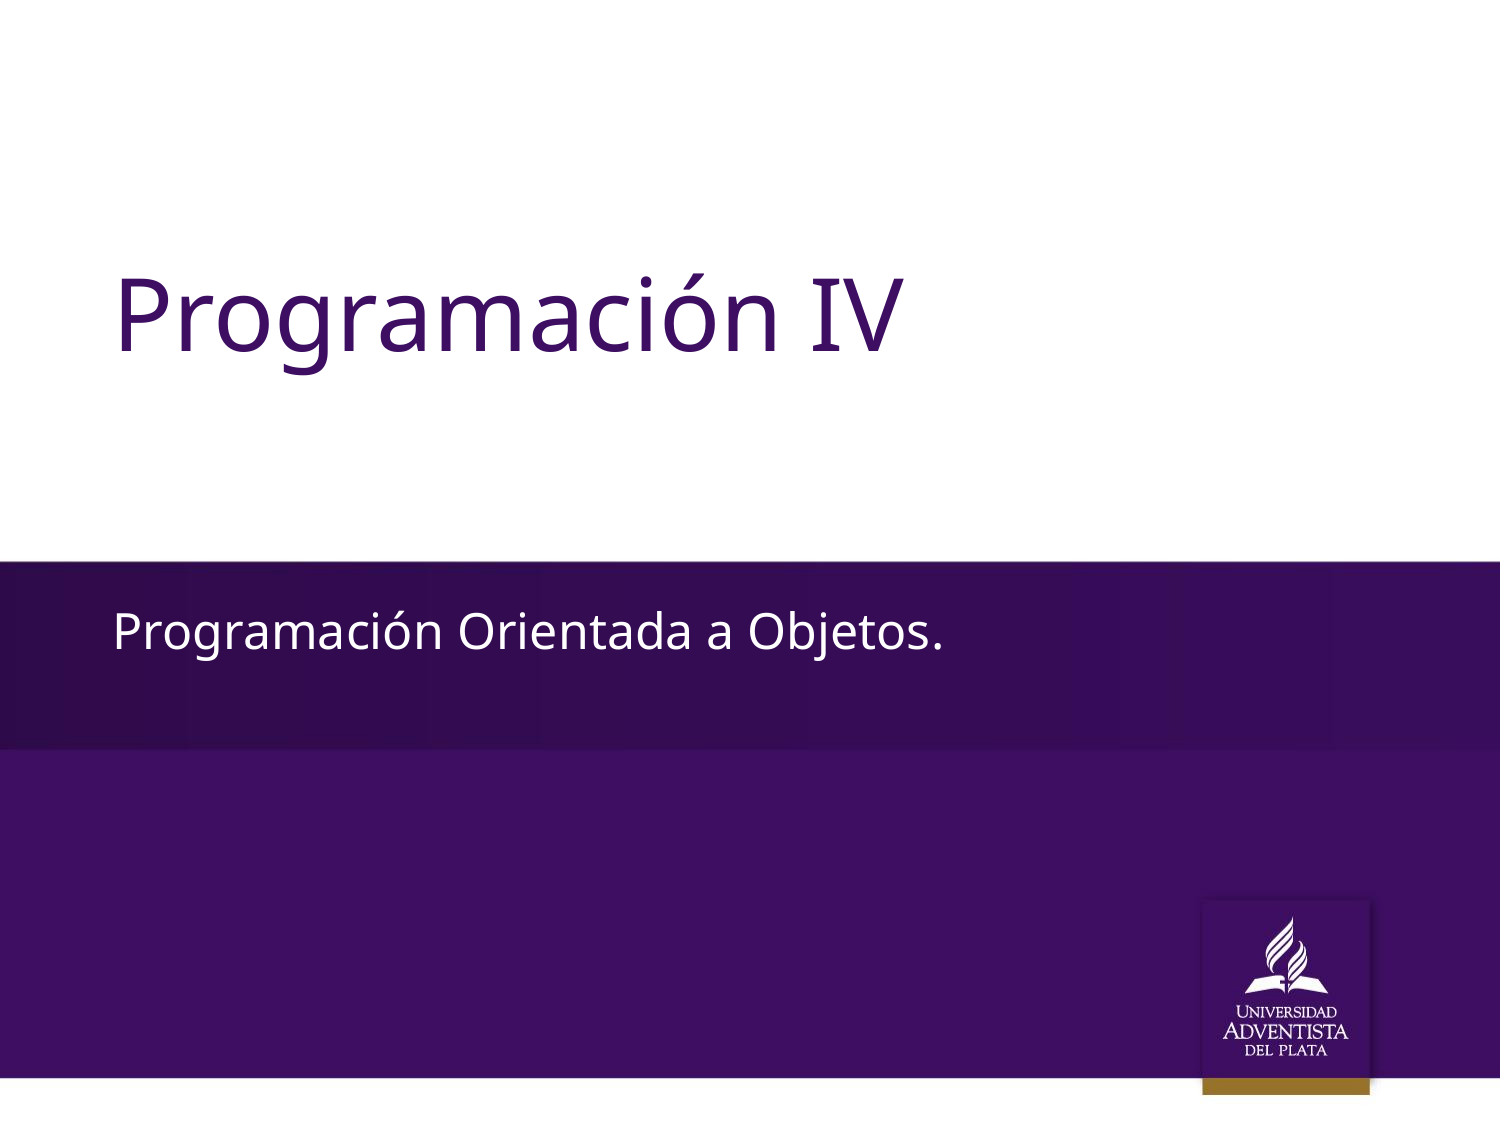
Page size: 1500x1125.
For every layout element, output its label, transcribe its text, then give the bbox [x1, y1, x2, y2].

picture [0, 0, 1500, 1125]
subtitle Programación Orientada a Objetos. [112, 594, 1163, 730]
title Programación IV [112, 190, 1388, 432]
